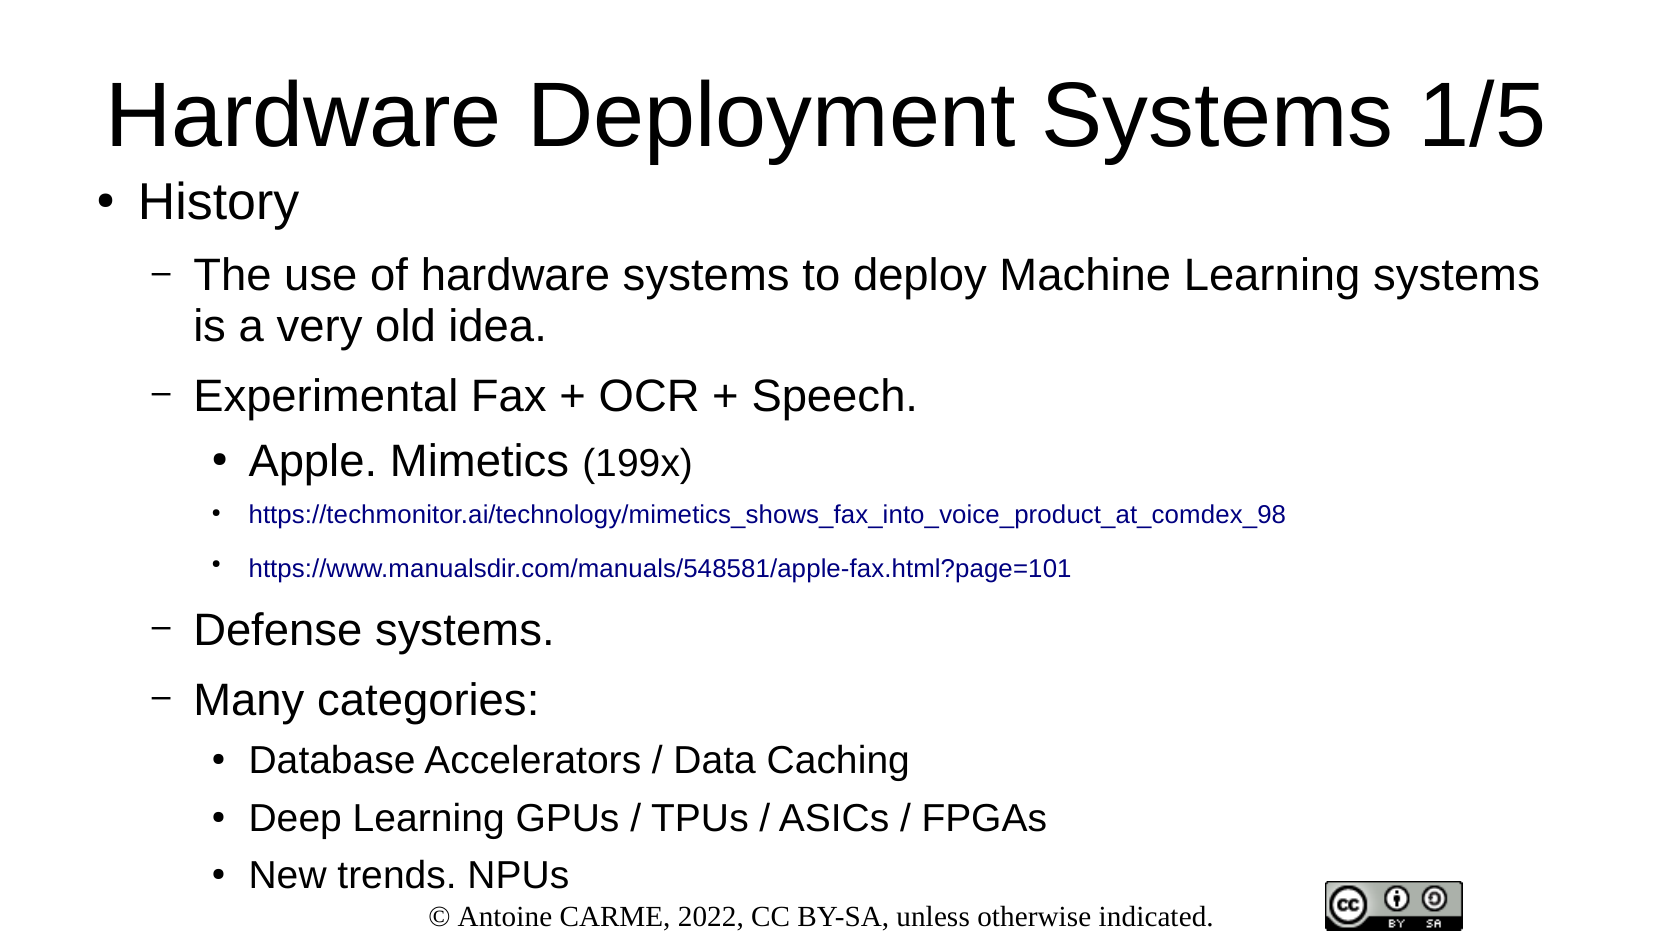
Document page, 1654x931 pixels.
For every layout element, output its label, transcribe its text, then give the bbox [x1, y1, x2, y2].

picture [1325, 901, 1463, 931]
list History The use of hardware systems to deploy Machine Learning systems is a very old idea. Experimental Fax + OCR + Speech. Apple. Mimetics (199x) https://techmonitor.ai/technology/mimetics_shows_fax_into_voice_product_at_comdex_98 https://www.manualsdir.com/manuals/548581/apple-fax.html?page=101 Defense systems. Many categories: Database Accelerators / Data Caching Deep Learning GPUs / TPUs / ASICs / FPGAs New trends. NPUs [82, 173, 1571, 901]
title Hardware Deployment Systems 1/5 [82, 37, 1571, 173]
